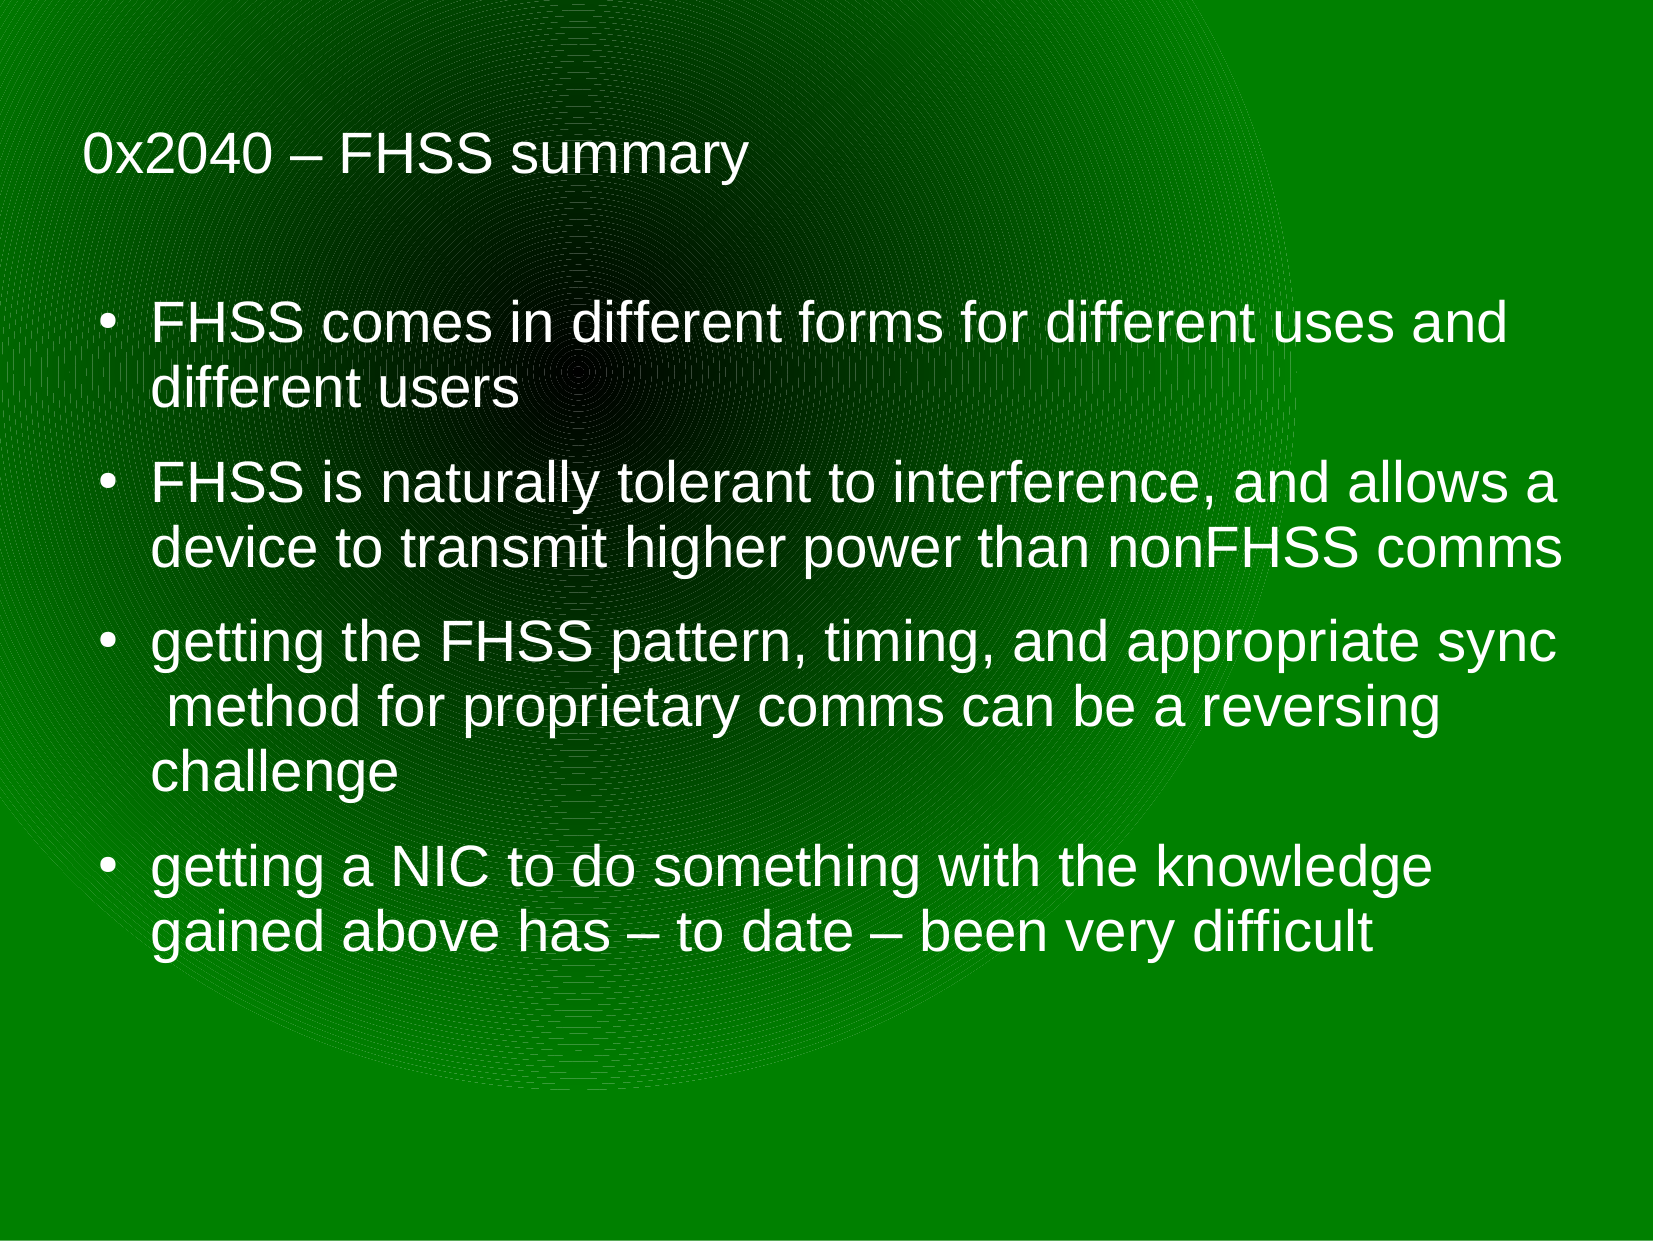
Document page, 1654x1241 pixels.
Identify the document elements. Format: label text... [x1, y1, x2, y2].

title 0x2040 – FHSS summary [82, 49, 1571, 257]
list FHSS comes in different forms for different uses and different users FHSS is naturally tolerant to interference, and allows a device to transmit higher power than nonFHSS comms getting the FHSS pattern, timing, and appropriate sync method for proprietary comms can be a reversing challenge getting a NIC to do something with the knowledge gained above has – to date – been very difficult [79, 289, 1568, 1109]
